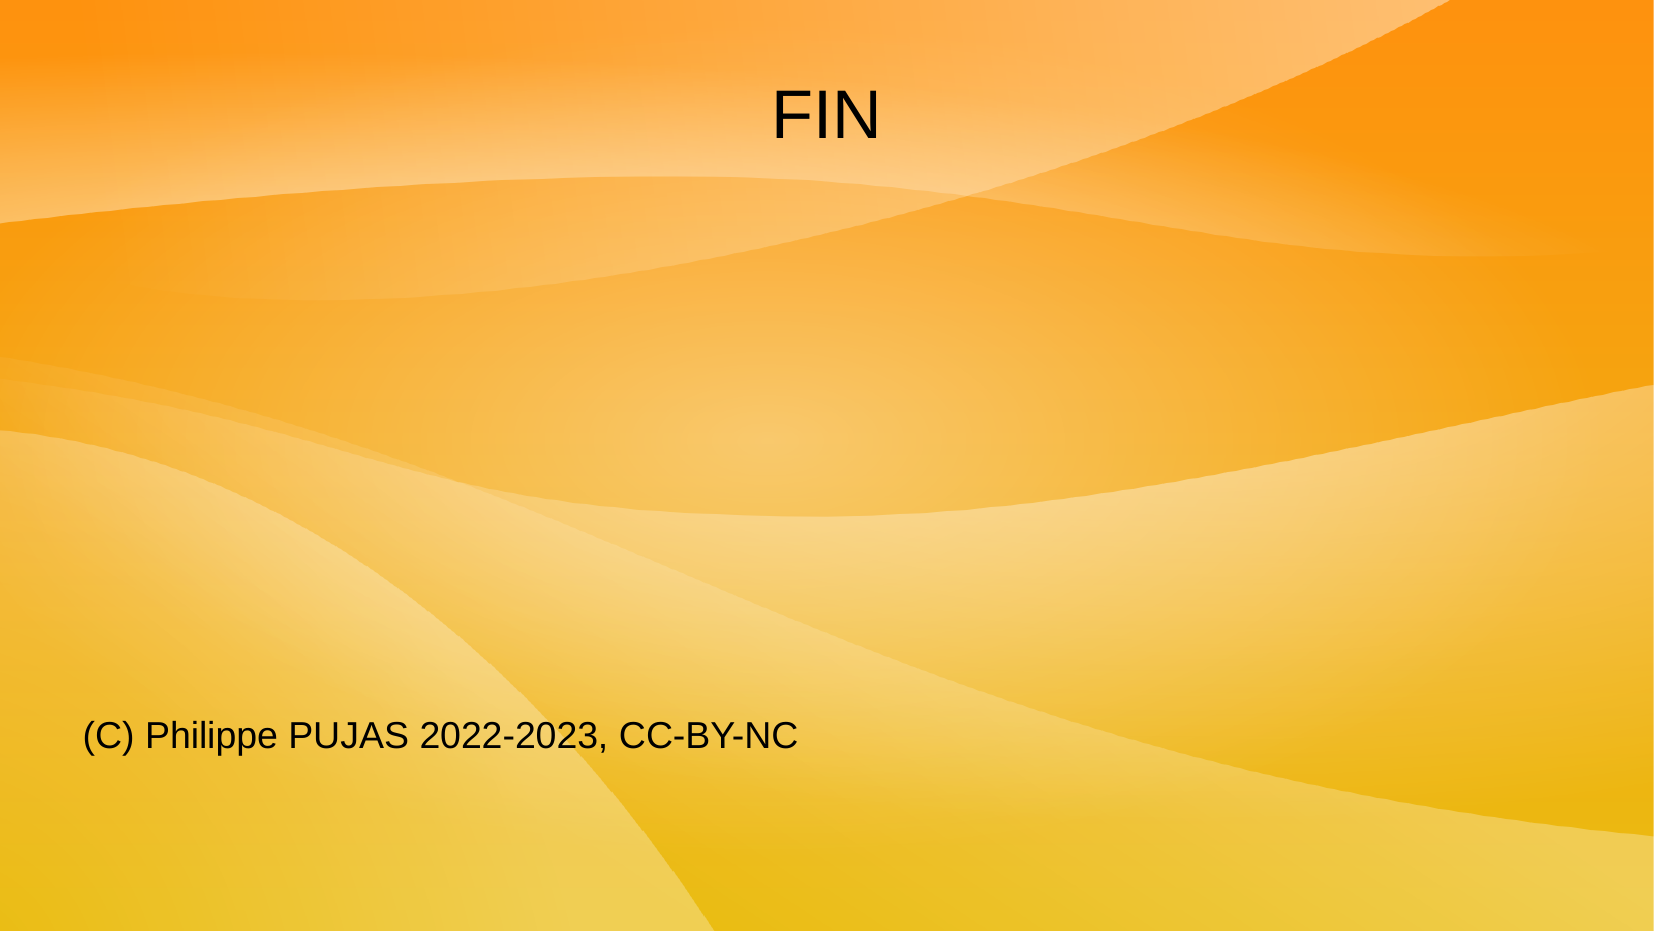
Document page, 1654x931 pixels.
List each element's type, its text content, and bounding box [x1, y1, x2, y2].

subtitle (C) Philippe PUJAS 2022-2023, CC-BY-NC [82, 217, 1571, 758]
picture [0, 0, 1654, 931]
title FIN [82, 37, 1571, 193]
